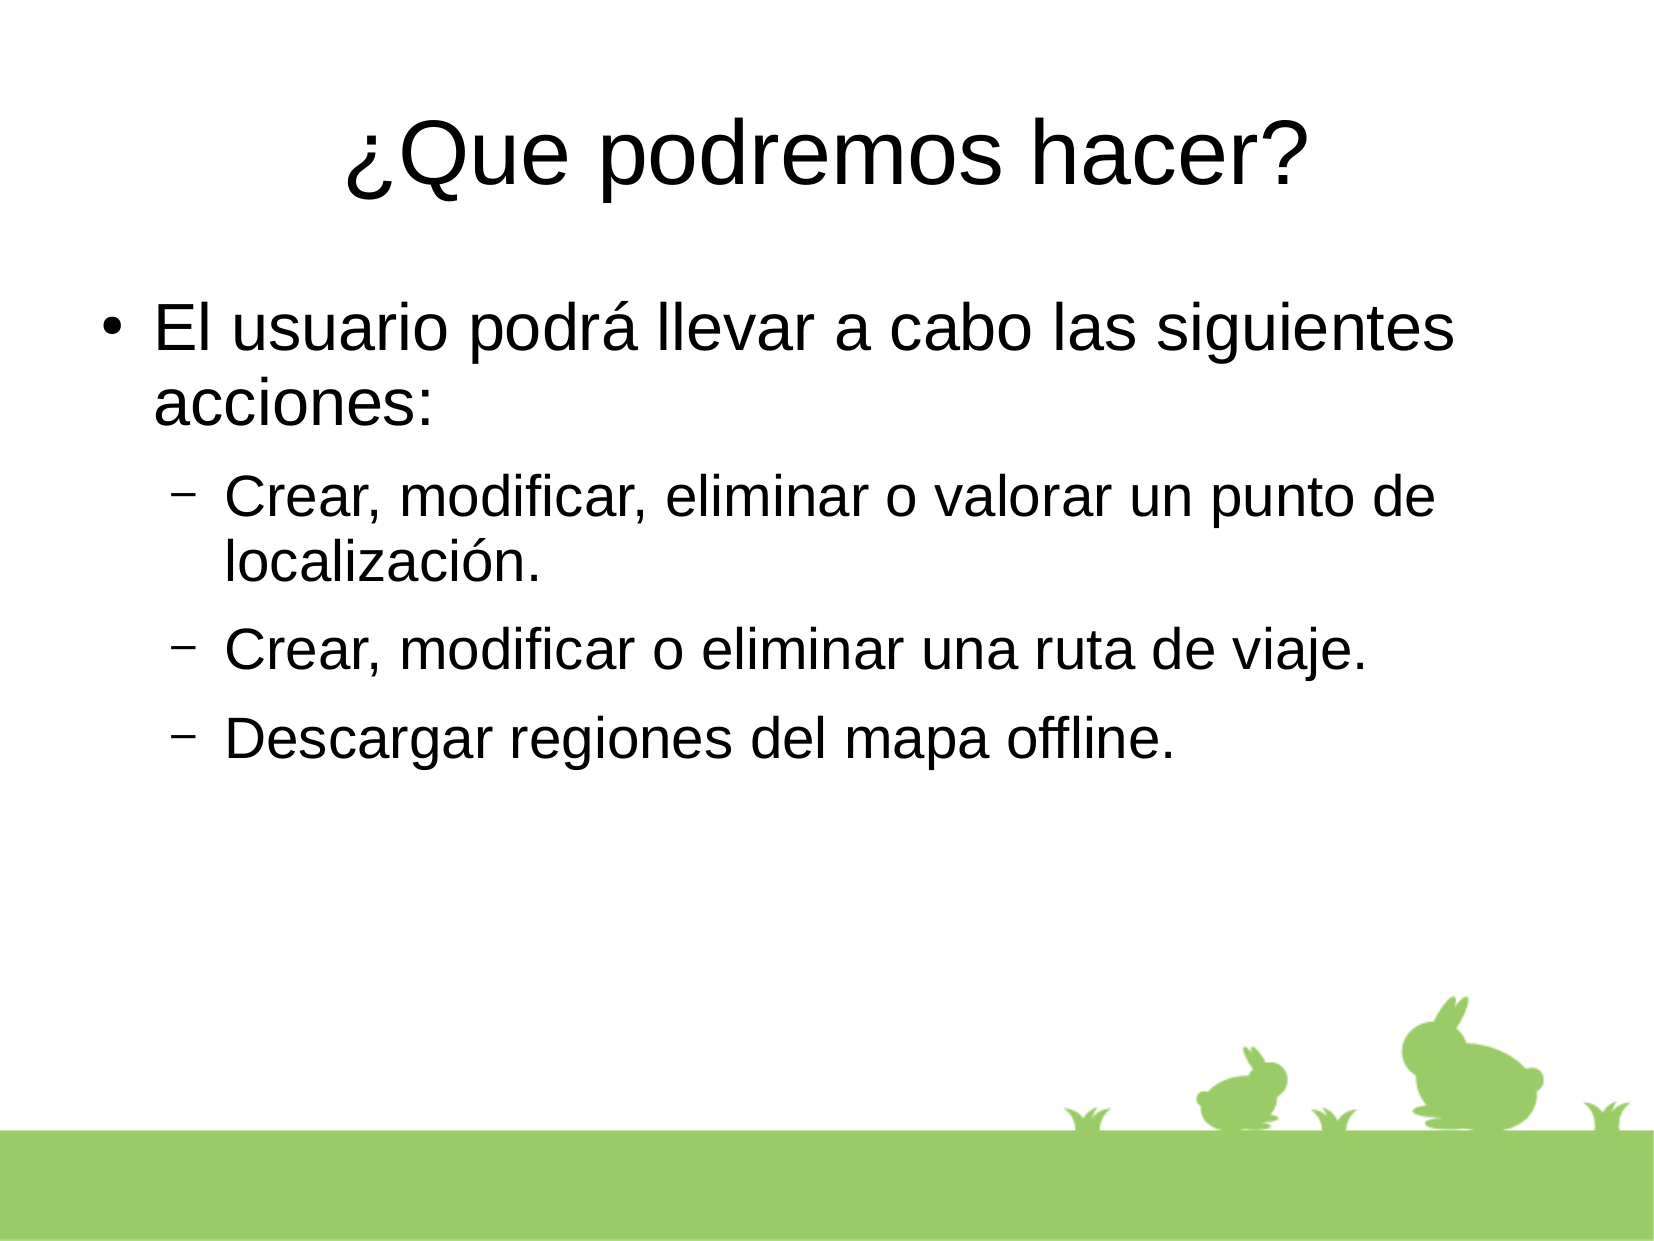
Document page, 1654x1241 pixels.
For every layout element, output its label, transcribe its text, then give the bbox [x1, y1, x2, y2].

list El usuario podrá llevar a cabo las siguientes acciones: Crear, modificar, eliminar o valorar un punto de localización. Crear, modificar o eliminar una ruta de viaje. Descargar regiones del mapa offline. [82, 290, 1571, 1010]
title ¿Que podremos hacer? [82, 49, 1571, 257]
picture [0, 0, 1654, 1241]
